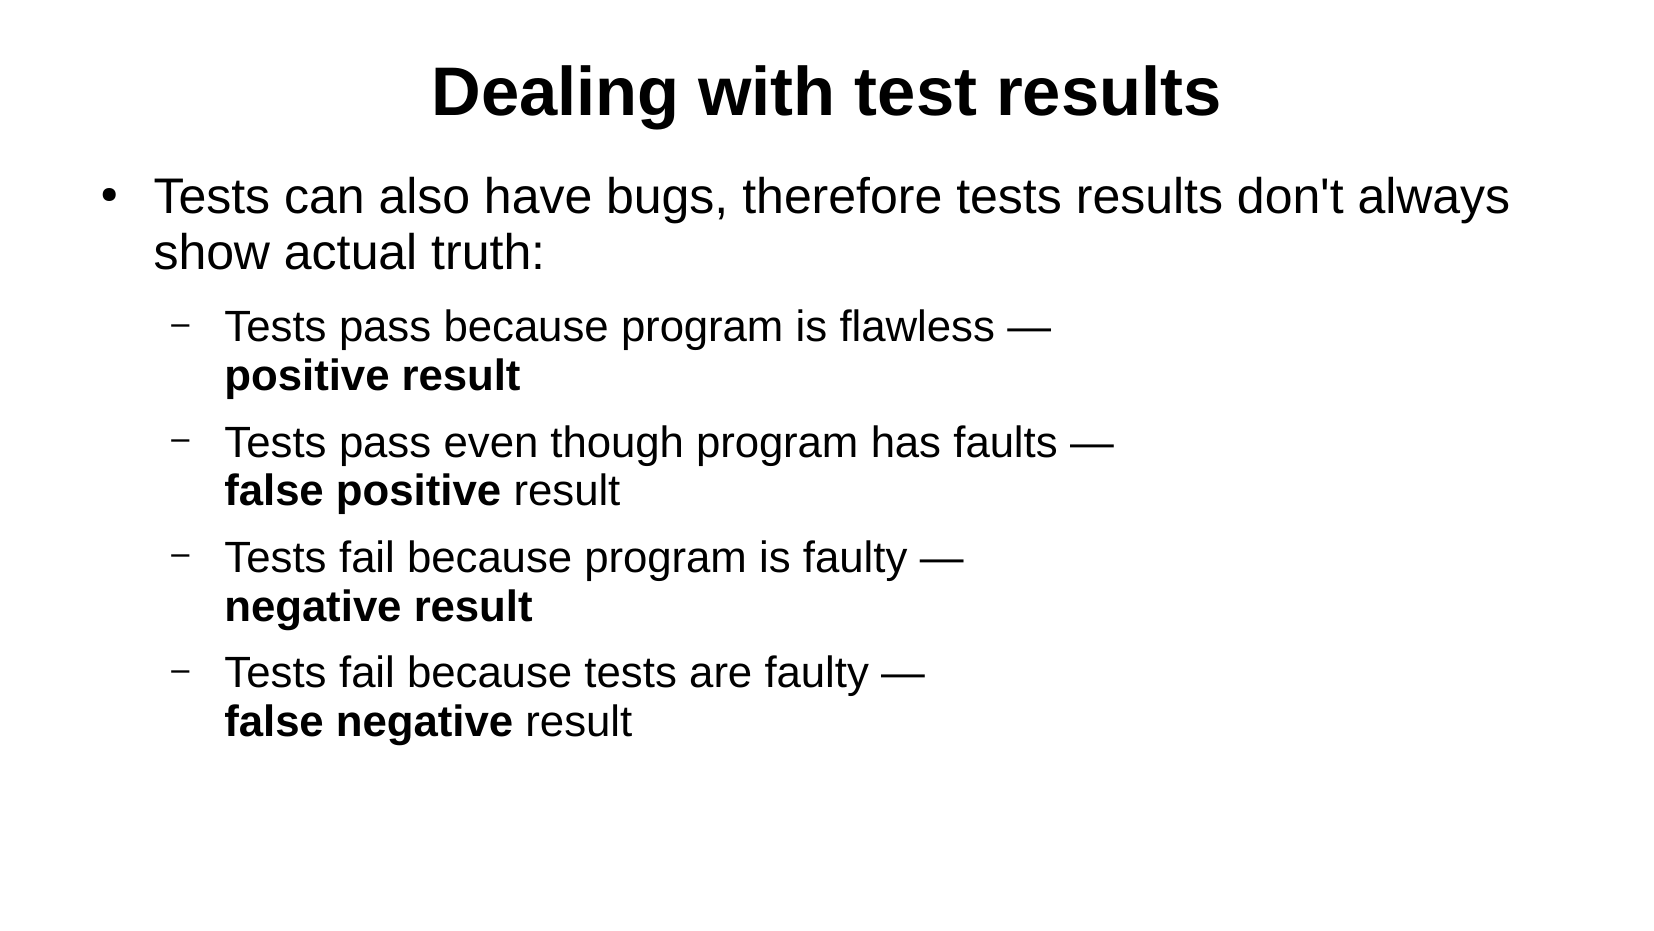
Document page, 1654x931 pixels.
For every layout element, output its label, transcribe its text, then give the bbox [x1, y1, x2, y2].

list Tests can also have bugs, therefore tests results don't always show actual truth: Tests pass because program is flawless — positive result Tests pass even though program has faults — false positive result Tests fail because program is faulty — negative result Tests fail because tests are faulty — false negative result [82, 168, 1538, 889]
title Dealing with test results [82, 37, 1571, 147]
